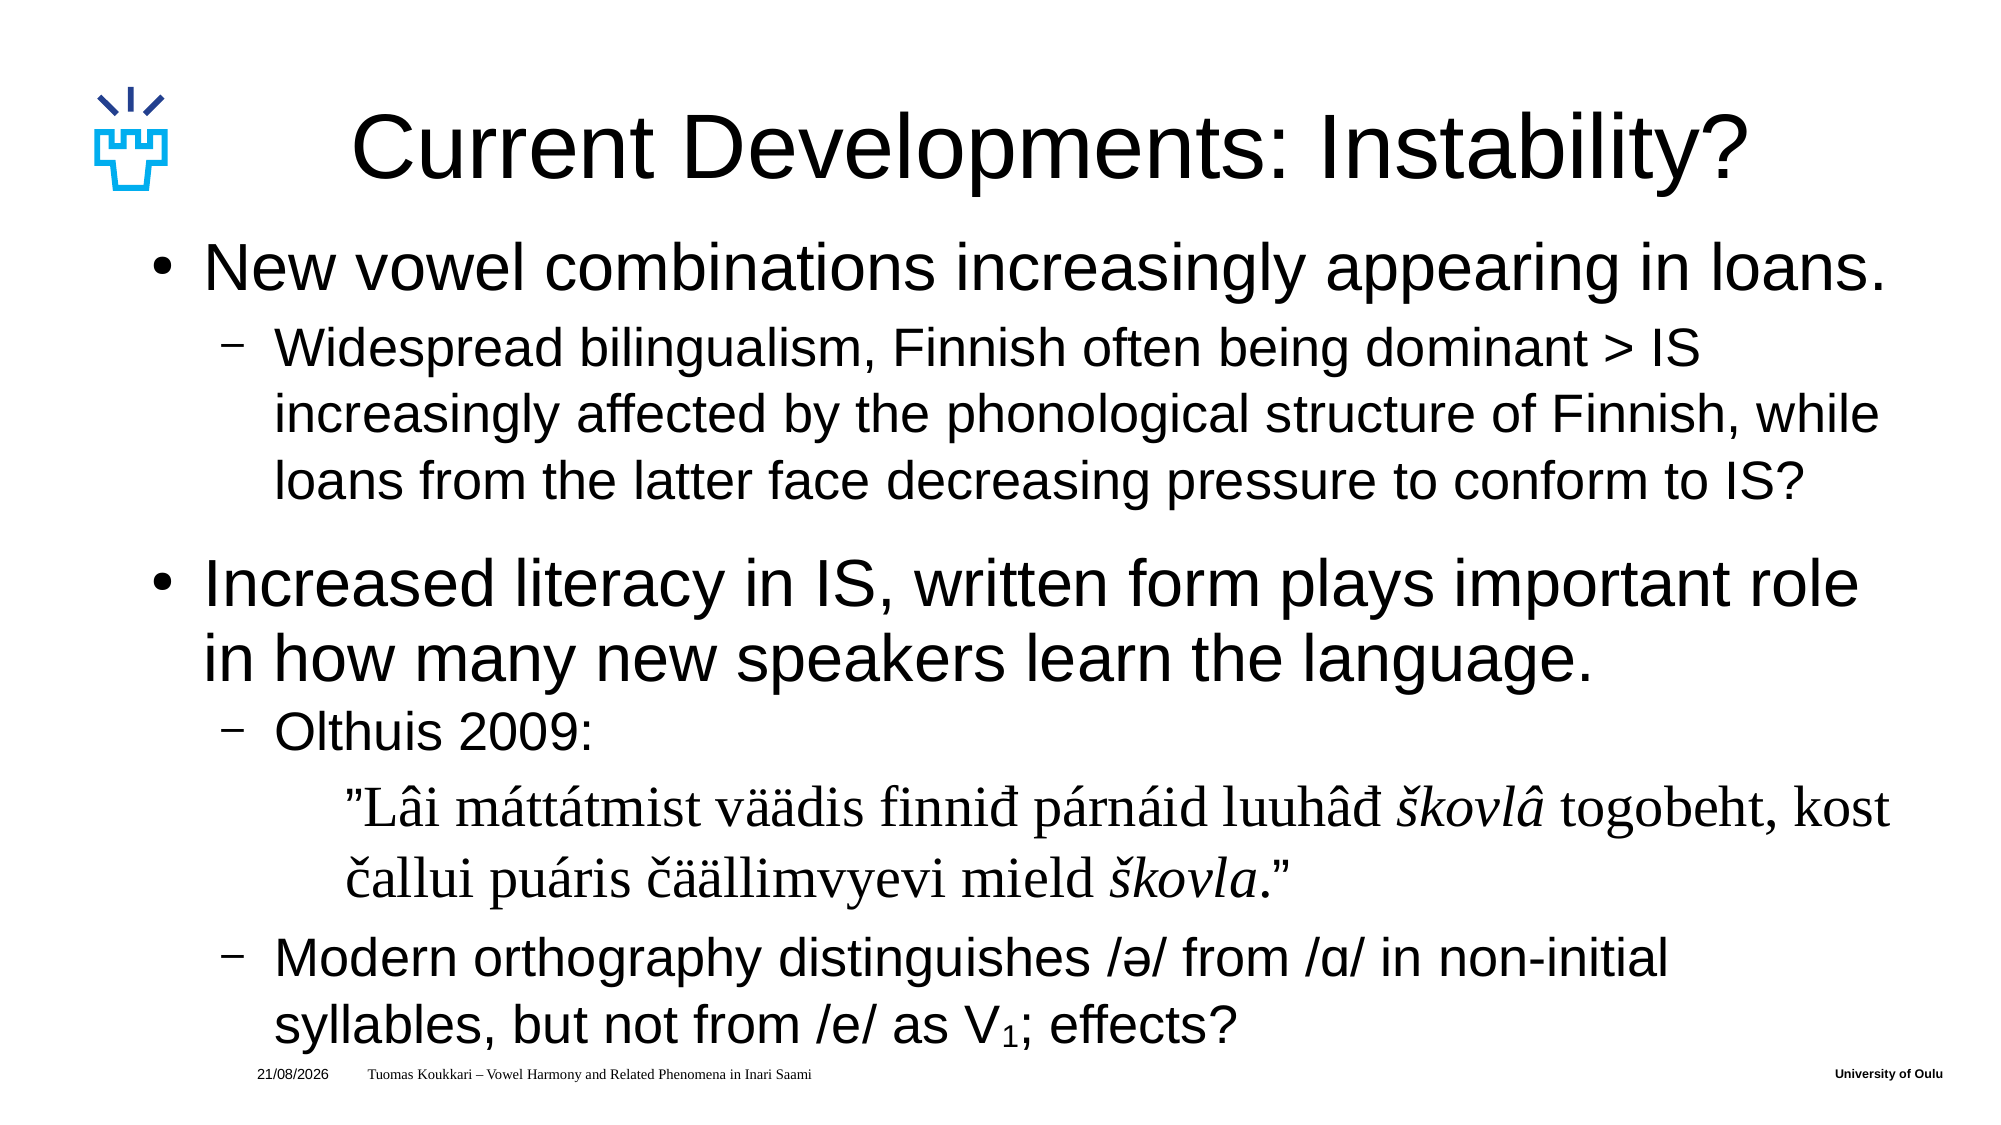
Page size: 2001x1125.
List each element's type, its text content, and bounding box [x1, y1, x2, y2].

list New vowel combinations increasingly appearing in loans. Widespread bilingualism, Finnish often being dominant > IS increasingly affected by the phonological structure of Finnish, while loans from the latter face decreasing pressure to conform to IS? Increased literacy in IS, written form plays important role in how many new speakers learn the language. Olthuis 2009: ”Lâi máttátmist väädis finniđ párnáid luuhâđ škovlâ togobeht, kost čallui puáris čäällimvyevi mield škovla.” Modern orthography distinguishes /ə/ from /ɑ/ in non-initial syllables, but not from /e/ as V1; effects? [132, 230, 1920, 1108]
title Current Developments: Instability? [169, 44, 1959, 250]
